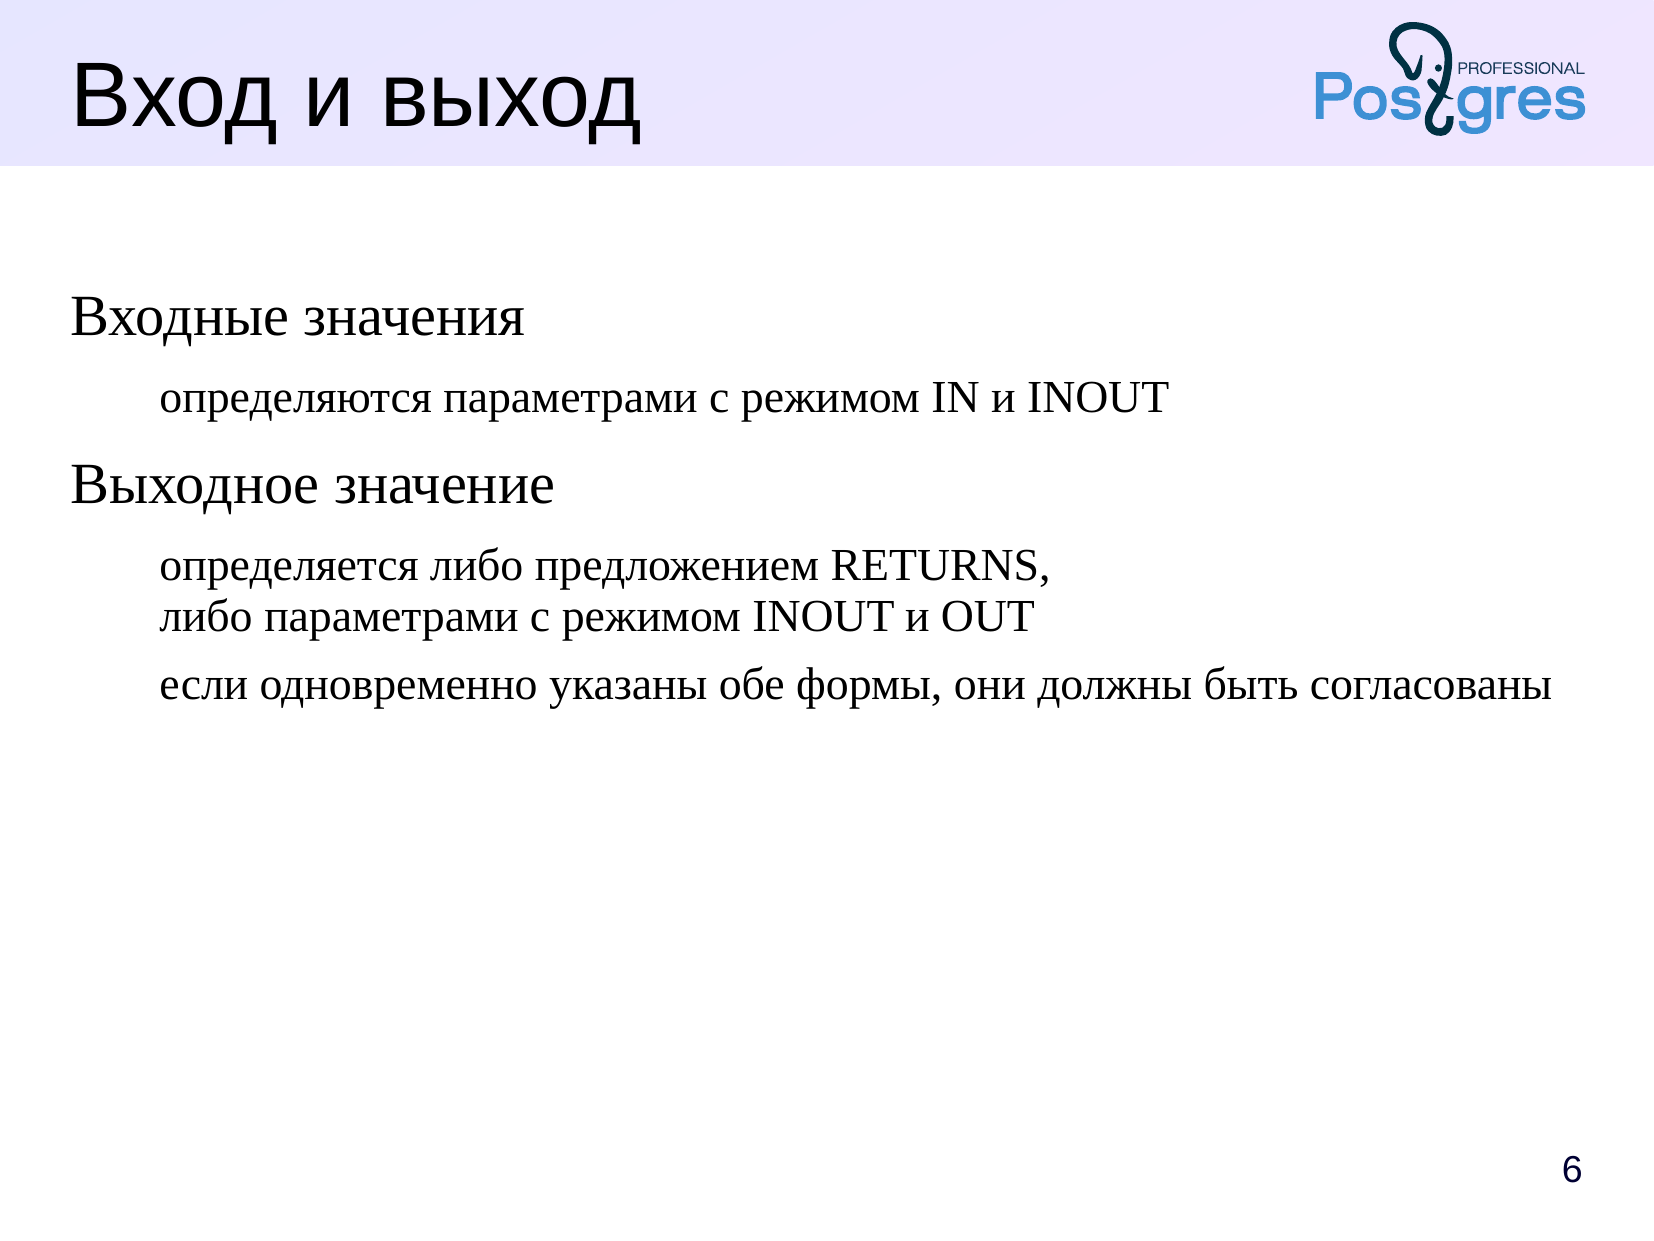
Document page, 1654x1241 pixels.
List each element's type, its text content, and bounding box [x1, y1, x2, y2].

title Вход и выход [70, 43, 1241, 147]
list Входные значения определяются параметрами с режимом IN и INOUT Выходное значение определяется либо предложением RETURNS, либо параметрами с режимом INOUT и OUT если одновременно указаны обе формы, они должны быть согласованы [70, 283, 1583, 1141]
